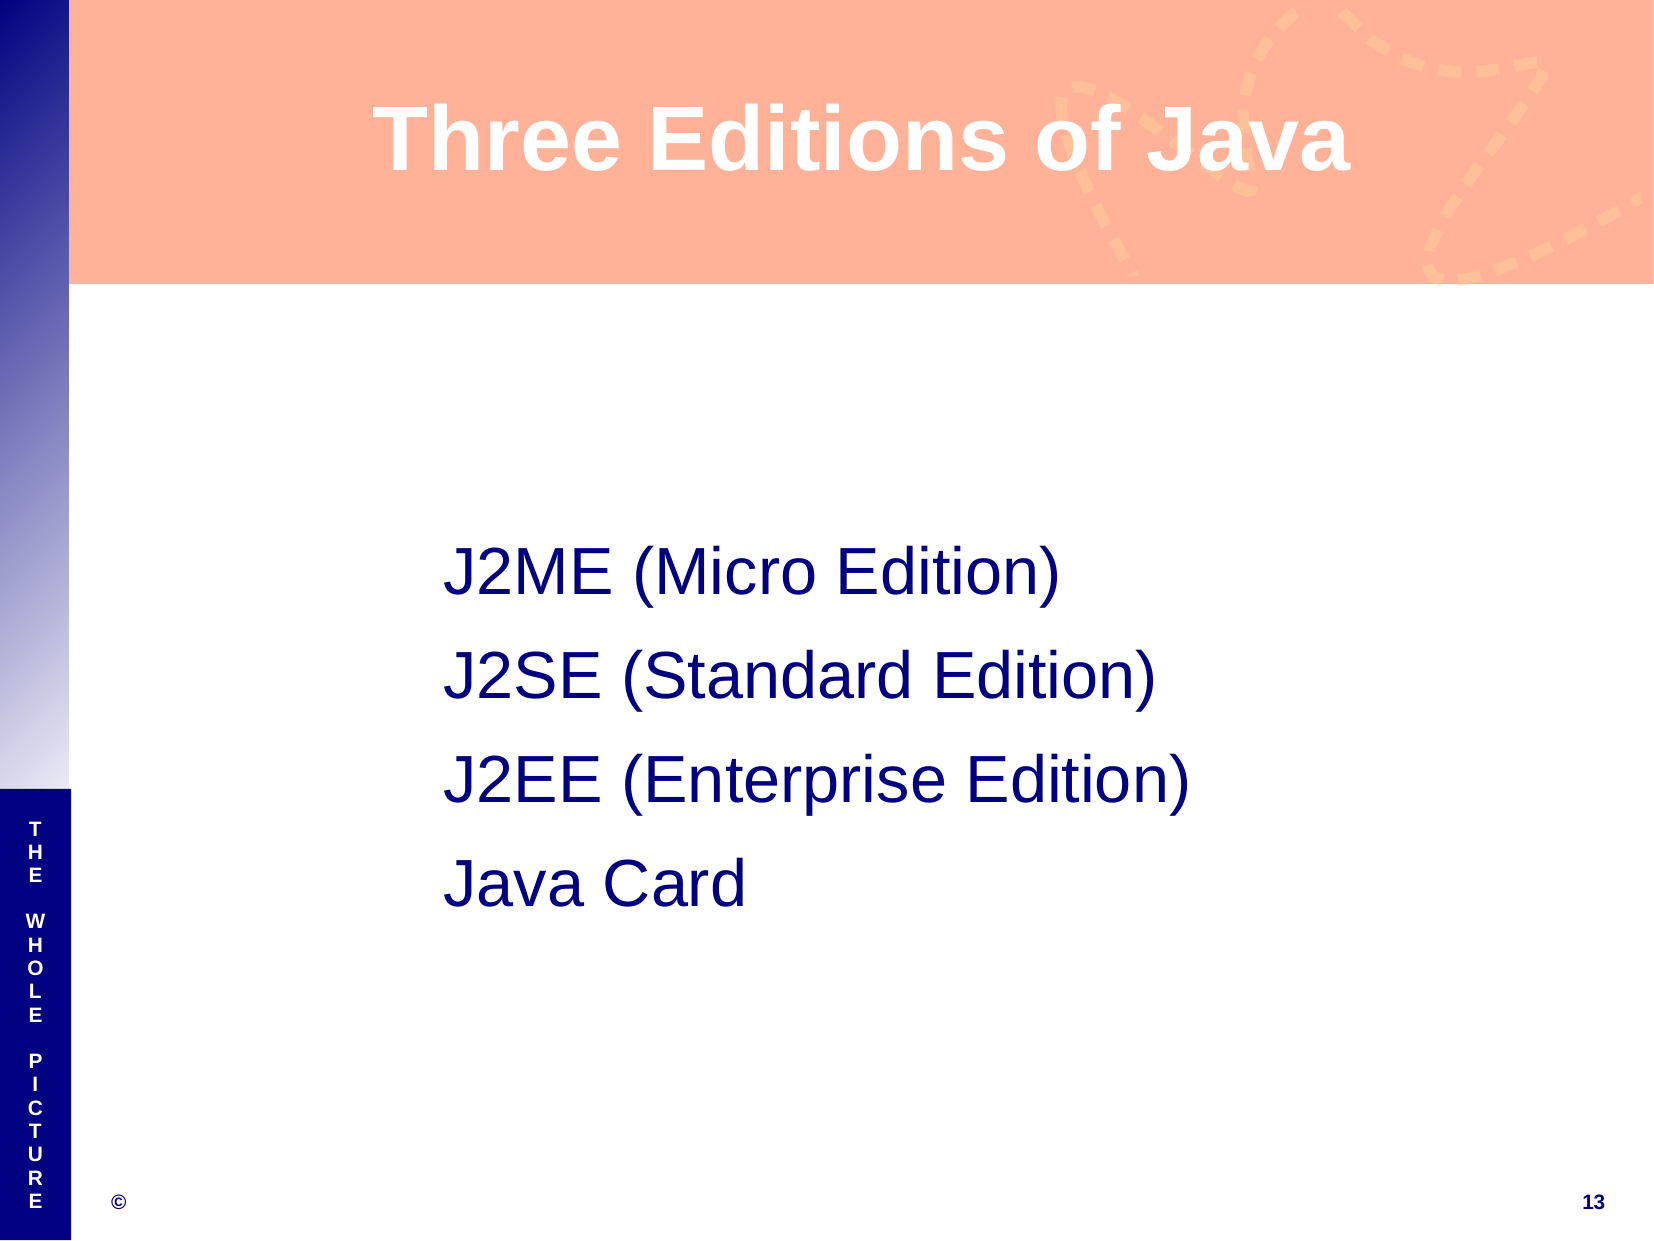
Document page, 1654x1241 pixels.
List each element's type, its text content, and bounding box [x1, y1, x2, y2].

list J2ME (Micro Edition) J2SE (Standard Edition) J2EE (Enterprise Edition) Java Card [451, 533, 1273, 967]
title Three Editions of Java [70, 34, 1654, 242]
text_box T H E W H O L E P I C T U R E [0, 788, 71, 1241]
